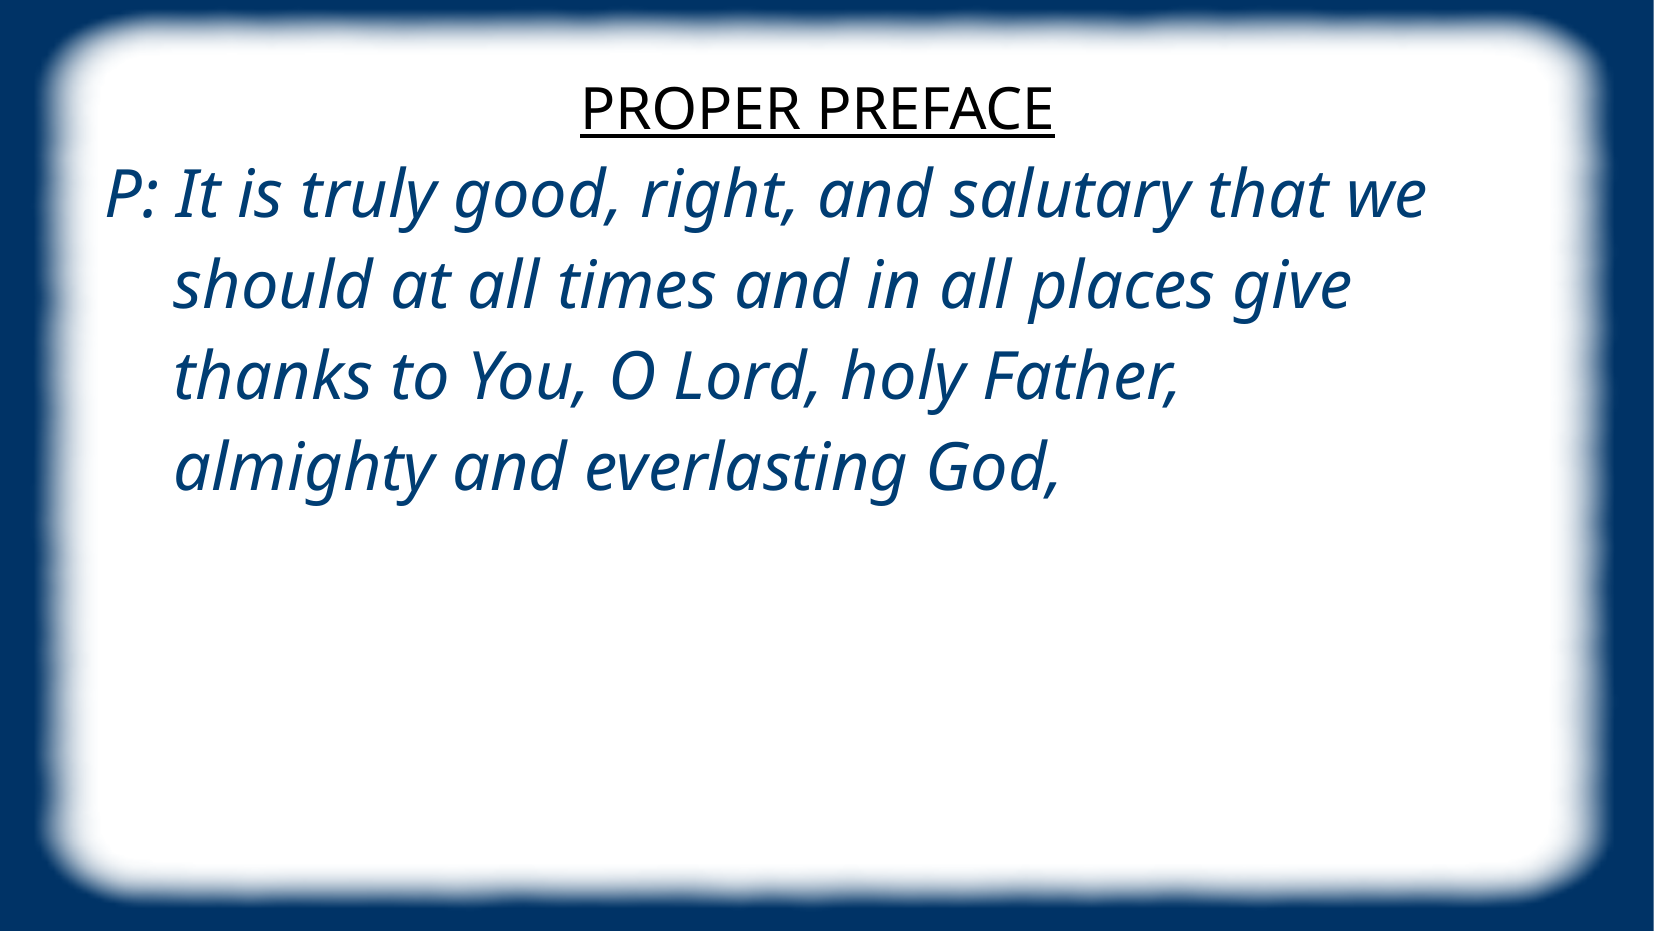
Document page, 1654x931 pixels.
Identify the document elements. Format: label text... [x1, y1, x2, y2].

picture [0, 0, 1654, 931]
text_box PROPER PREFACE P: It is truly good, right, and salutary that we should at all times and in all places give thanks to You, O Lord, holy Father, almighty and everlasting God, [90, 60, 1546, 508]
